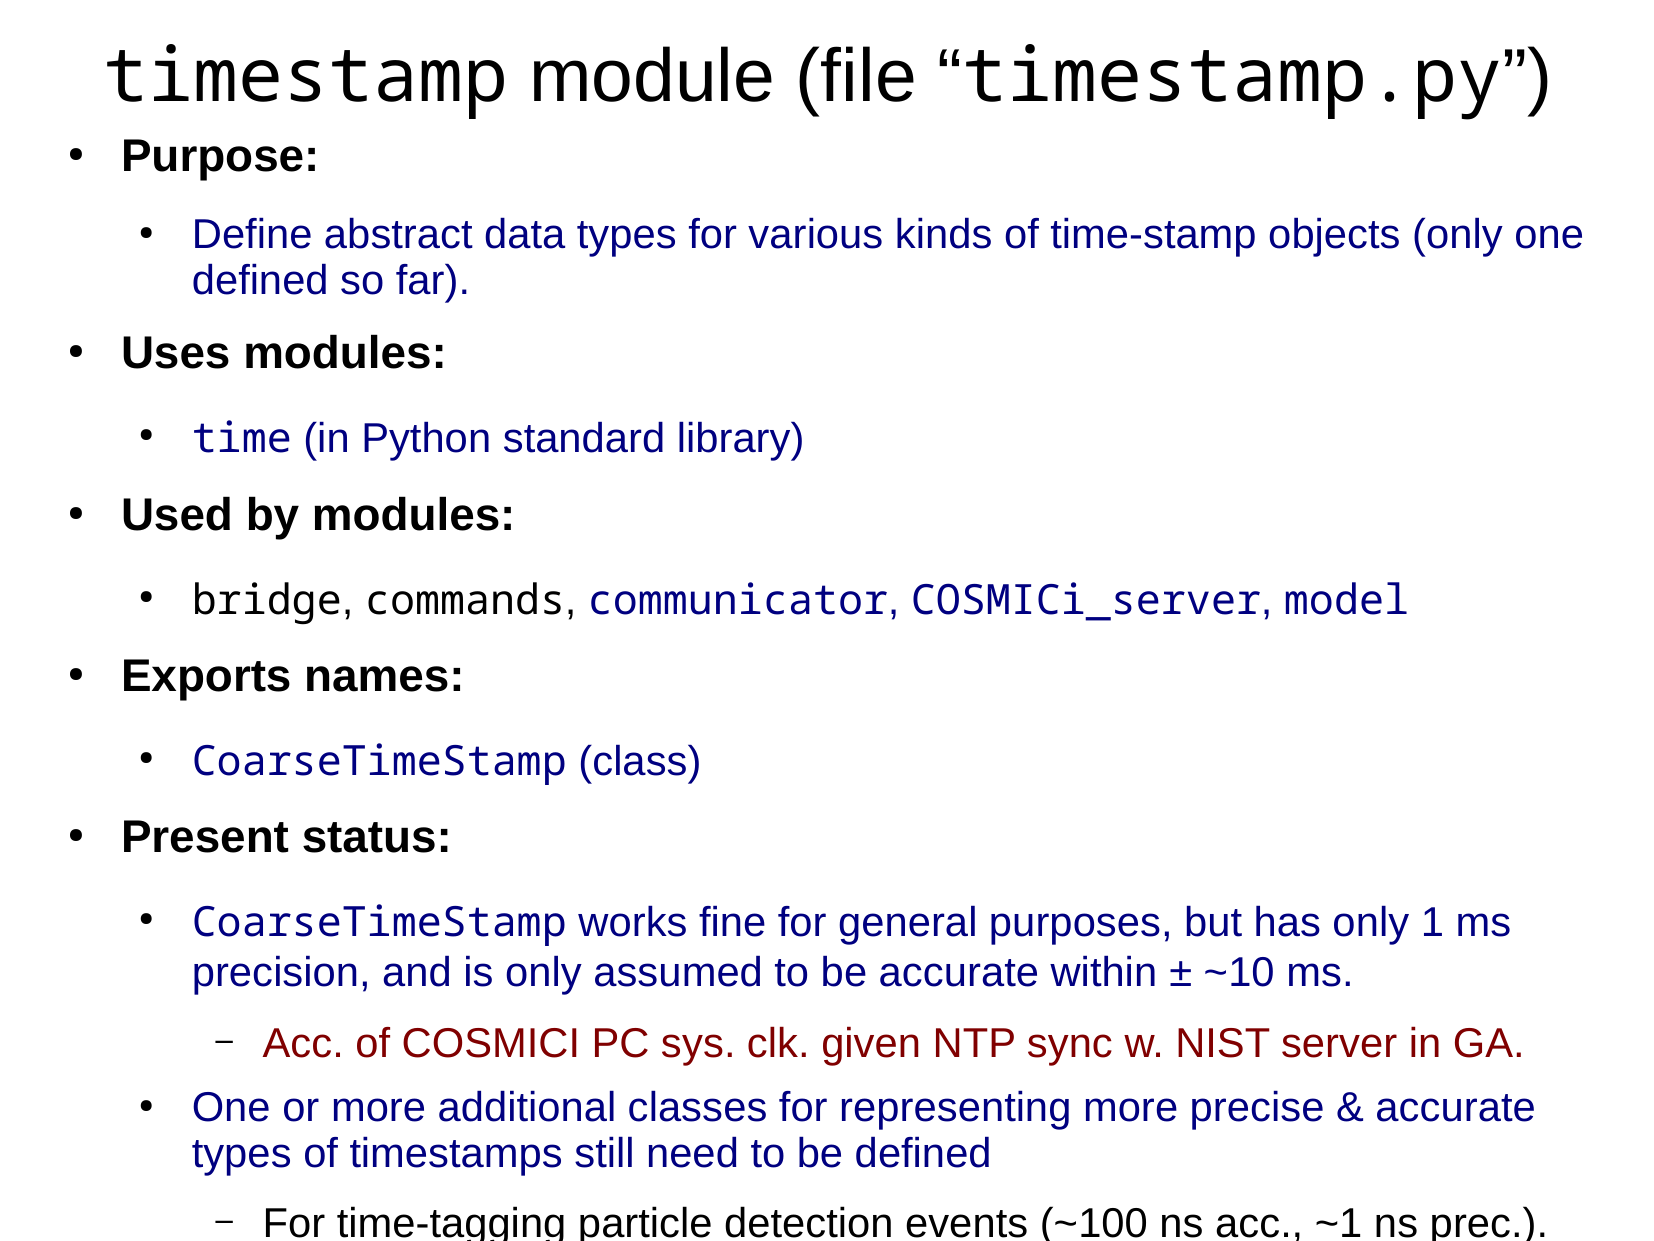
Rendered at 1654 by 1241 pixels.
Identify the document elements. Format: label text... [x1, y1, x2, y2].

title timestamp module (file “timestamp.py”) [84, 23, 1573, 121]
list Purpose: Define abstract data types for various kinds of time-stamp objects (only one defined so far). Uses modules: time (in Python standard library) Used by modules: bridge, commands, communicator, COSMICi_server, model Exports names: CoarseTimeStamp (class) Present status: CoarseTimeStamp works fine for general purposes, but has only 1 ms precision, and is only assumed to be accurate within ± ~10 ms. Acc. of COSMICI PC sys. clk. given NTP sync w. NIST server in GA. One or more additional classes for representing more precise & accurate types of timestamps still need to be defined For time-tagging particle detection events (~100 ns acc., ~1 ns prec.). [50, 129, 1594, 1222]
